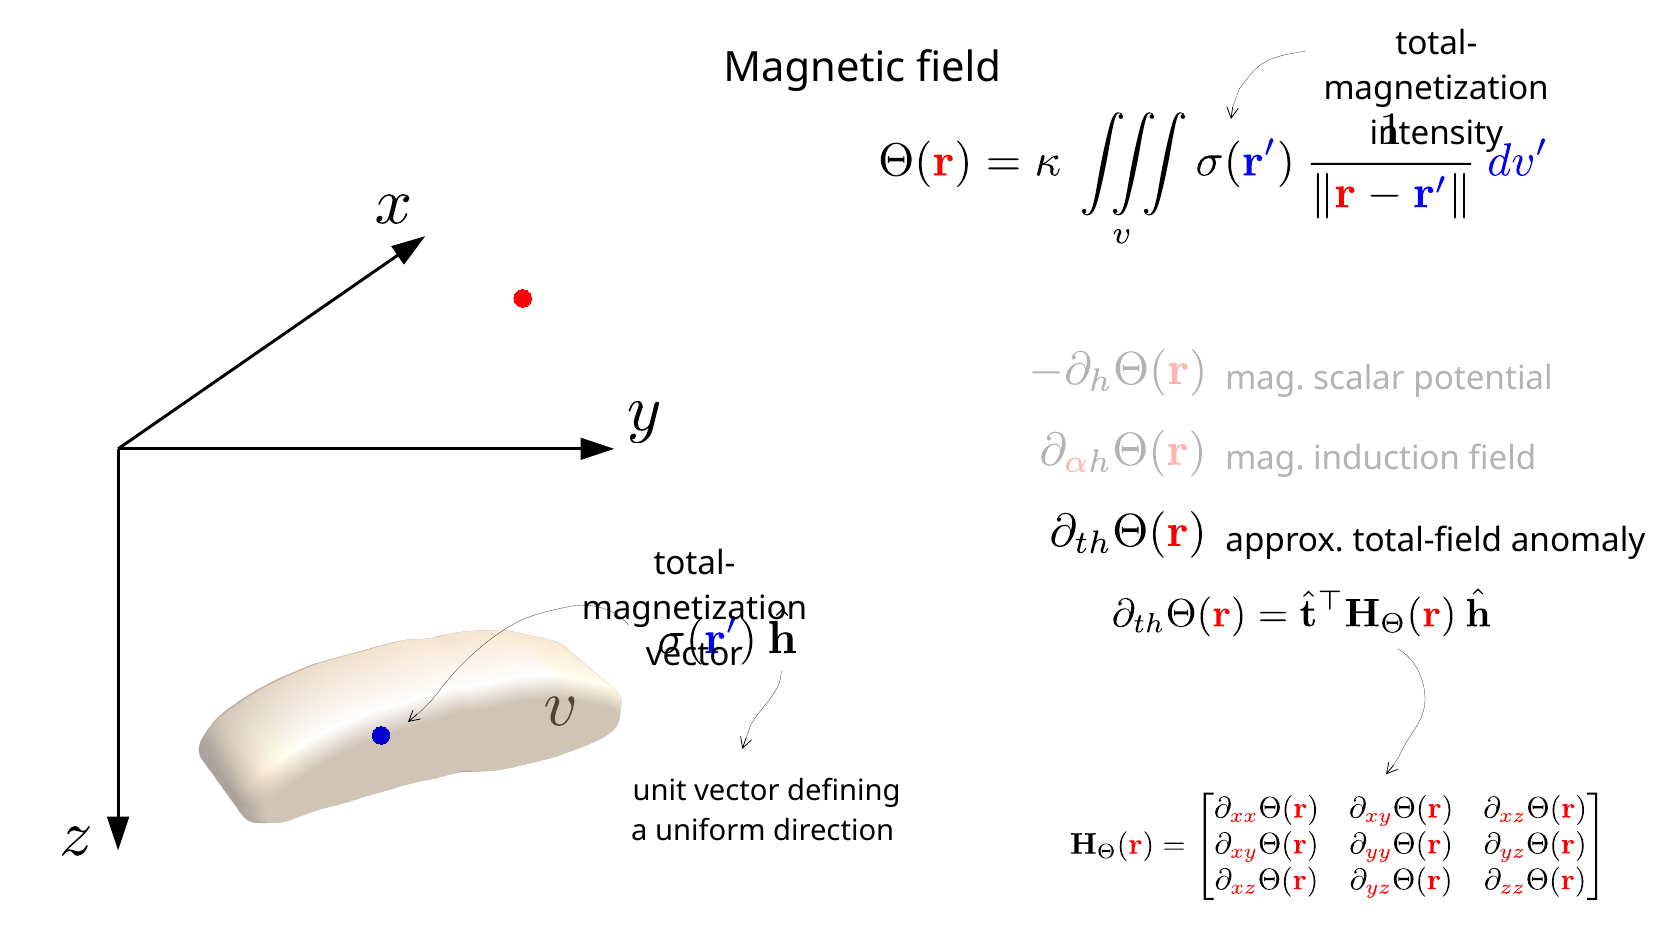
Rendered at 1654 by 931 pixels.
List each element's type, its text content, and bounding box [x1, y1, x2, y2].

text_box Magnetic field [708, 29, 1005, 91]
picture [655, 625, 799, 667]
text_box [513, 289, 532, 308]
picture [1110, 586, 1493, 638]
text_box [372, 726, 390, 745]
picture [1047, 509, 1209, 560]
picture [59, 826, 93, 856]
text_box approx. total-field anomaly [1210, 508, 1639, 561]
text_box total-magnetization intensity [1308, 11, 1642, 107]
picture [878, 112, 1547, 244]
text_box total-magnetization vector [567, 531, 900, 625]
picture [374, 194, 413, 224]
picture [1068, 791, 1609, 902]
text_box [1015, 330, 1583, 485]
text_box unit vector defining a uniform direction [616, 761, 928, 869]
picture [626, 401, 662, 443]
